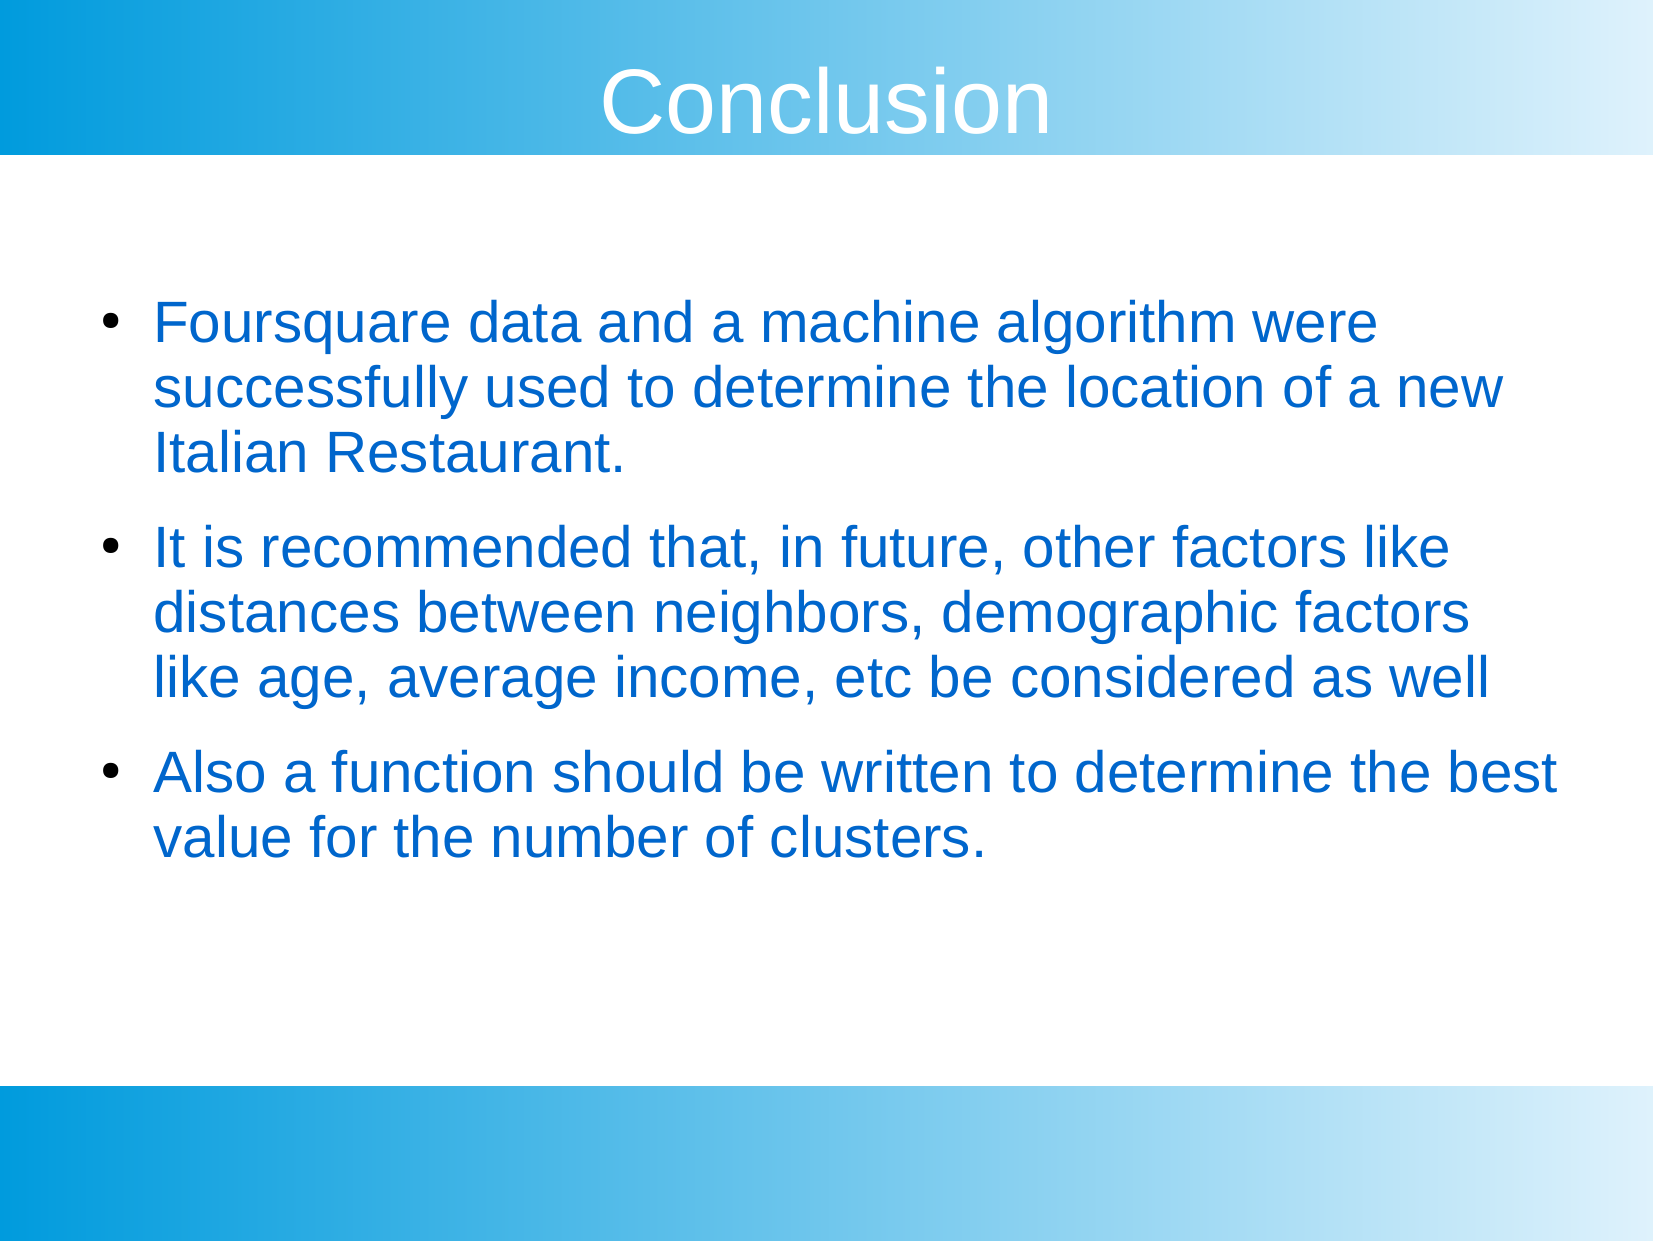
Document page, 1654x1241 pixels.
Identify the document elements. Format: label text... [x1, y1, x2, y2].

title Conclusion [82, 49, 1571, 155]
list Foursquare data and a machine algorithm were successfully used to determine the location of a new Italian Restaurant. It is recommended that, in future, other factors like distances between neighbors, demographic factors like age, average income, etc be considered as well Also a function should be written to determine the best value for the number of clusters. [82, 290, 1571, 1010]
